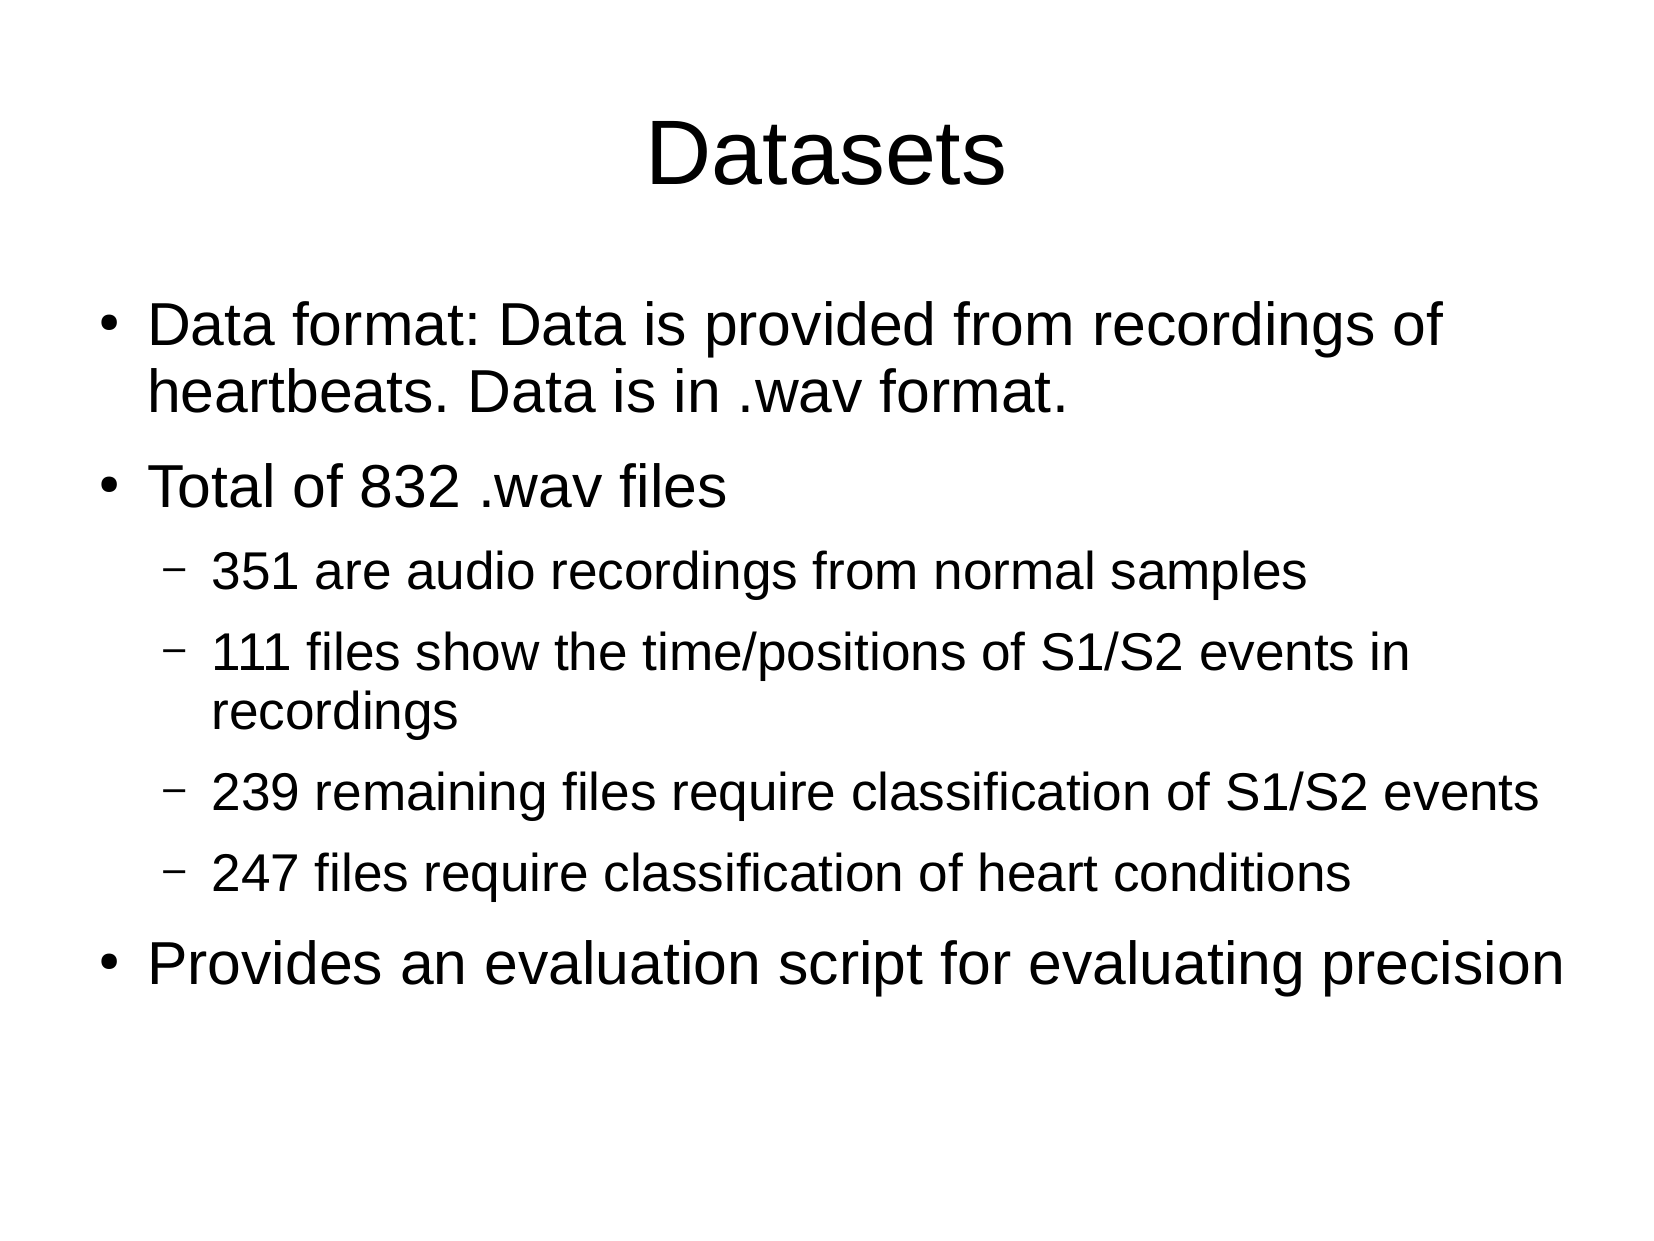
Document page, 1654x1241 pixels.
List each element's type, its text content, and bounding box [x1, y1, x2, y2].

title Datasets [82, 49, 1571, 257]
list Data format: Data is provided from recordings of heartbeats. Data is in .wav format. Total of 832 .wav files 351 are audio recordings from normal samples 111 files show the time/positions of S1/S2 events in recordings 239 remaining files require classification of S1/S2 events 247 files require classification of heart conditions Provides an evaluation script for evaluating precision [82, 290, 1571, 1010]
